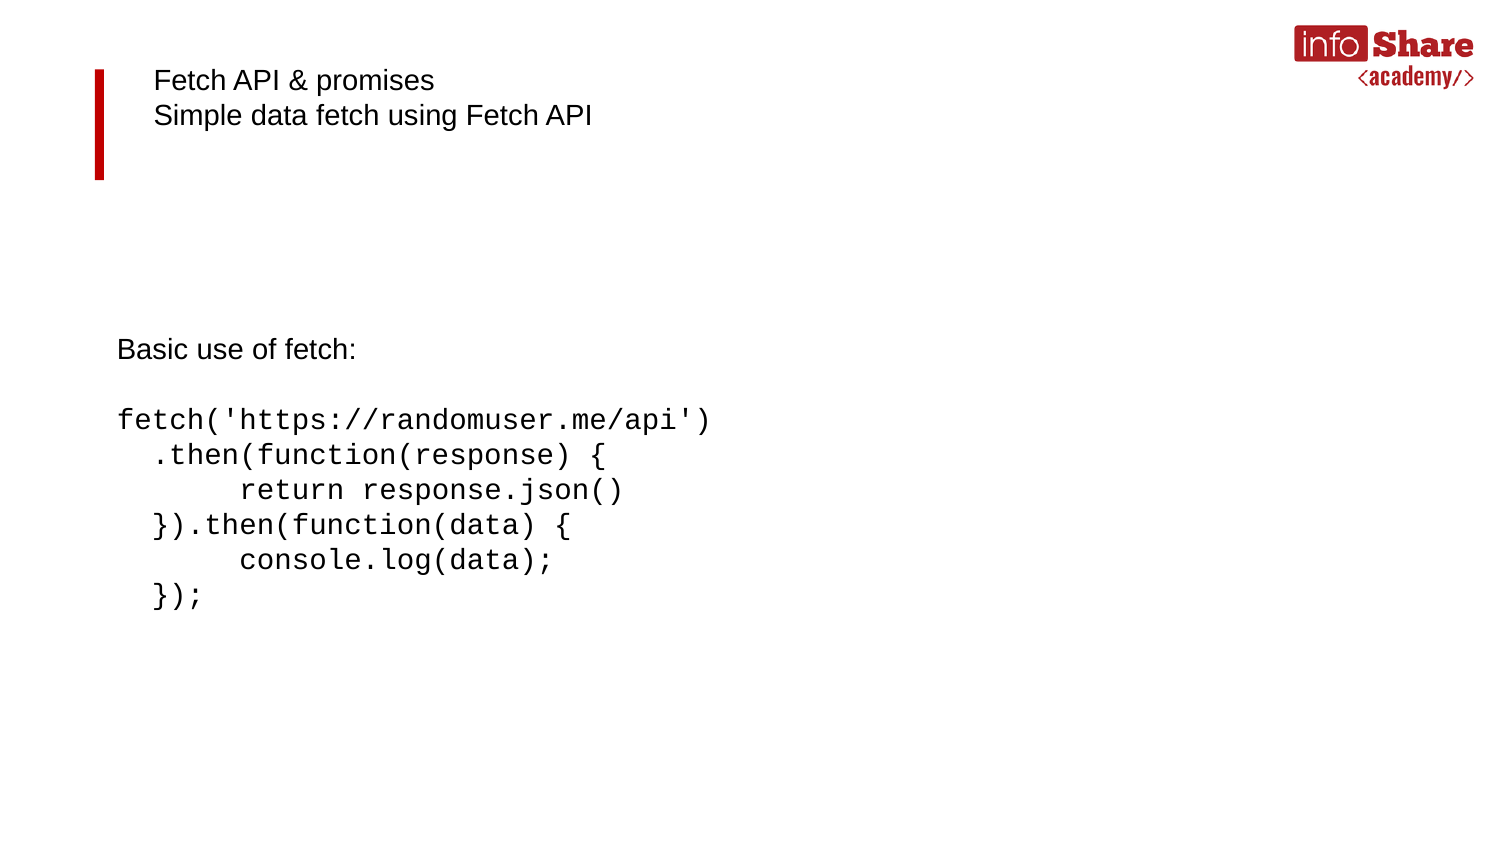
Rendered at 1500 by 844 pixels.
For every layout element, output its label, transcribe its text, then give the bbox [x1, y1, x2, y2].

list Basic use of fetch: fetch('https://randomuser.me/api') .then(function(response) { return response.json() }).then(function(data) { console.log(data); }); [101, 209, 1415, 767]
title Fetch API & promises Simple data fetch using Fetch API [138, 45, 1172, 187]
picture [1267, 0, 1500, 117]
